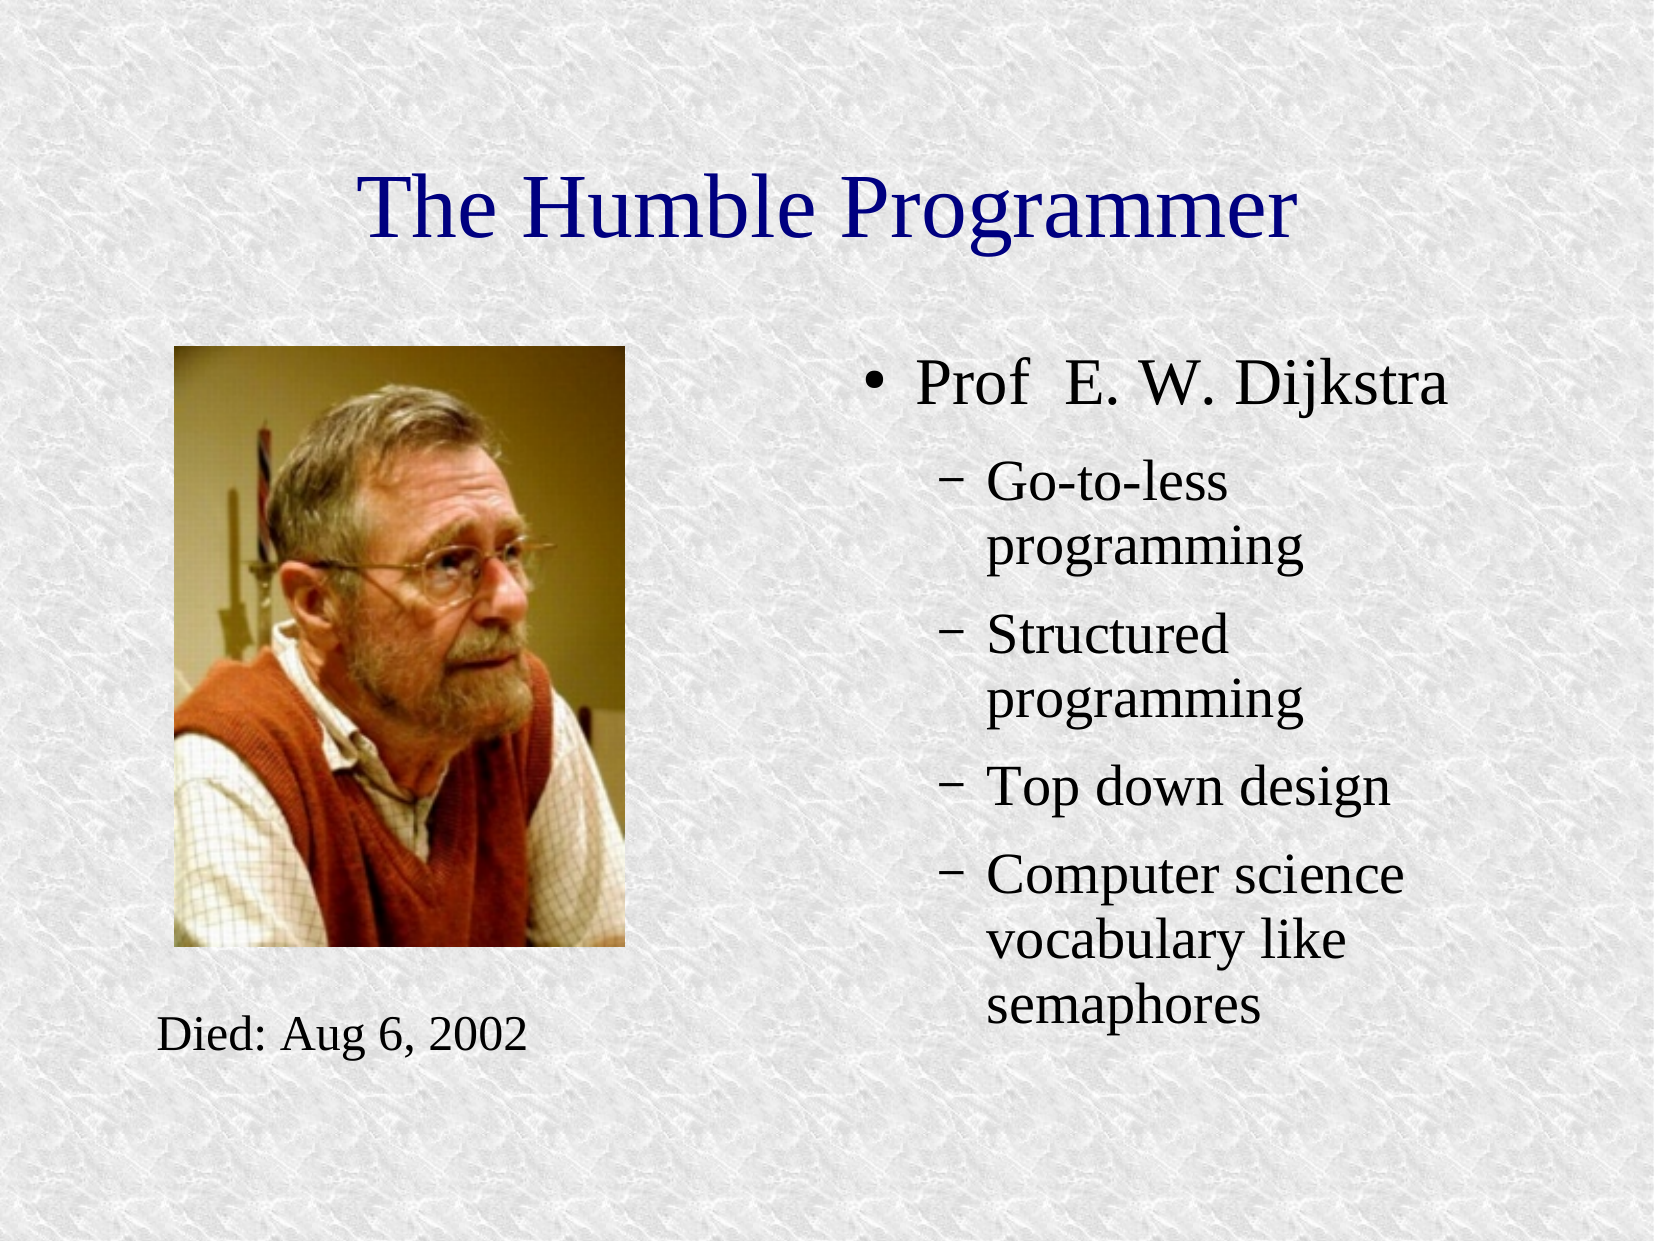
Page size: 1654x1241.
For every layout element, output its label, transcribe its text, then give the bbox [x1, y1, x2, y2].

title The Humble Programmer [121, 102, 1534, 311]
list Prof E. W. Dijkstra Go-to-less programming Structured programming Top down design Computer science vocabulary like semaphores [844, 344, 1534, 1127]
text_box Died: Aug 6, 2002 [156, 1006, 779, 1138]
picture [0, 0, 1654, 1241]
